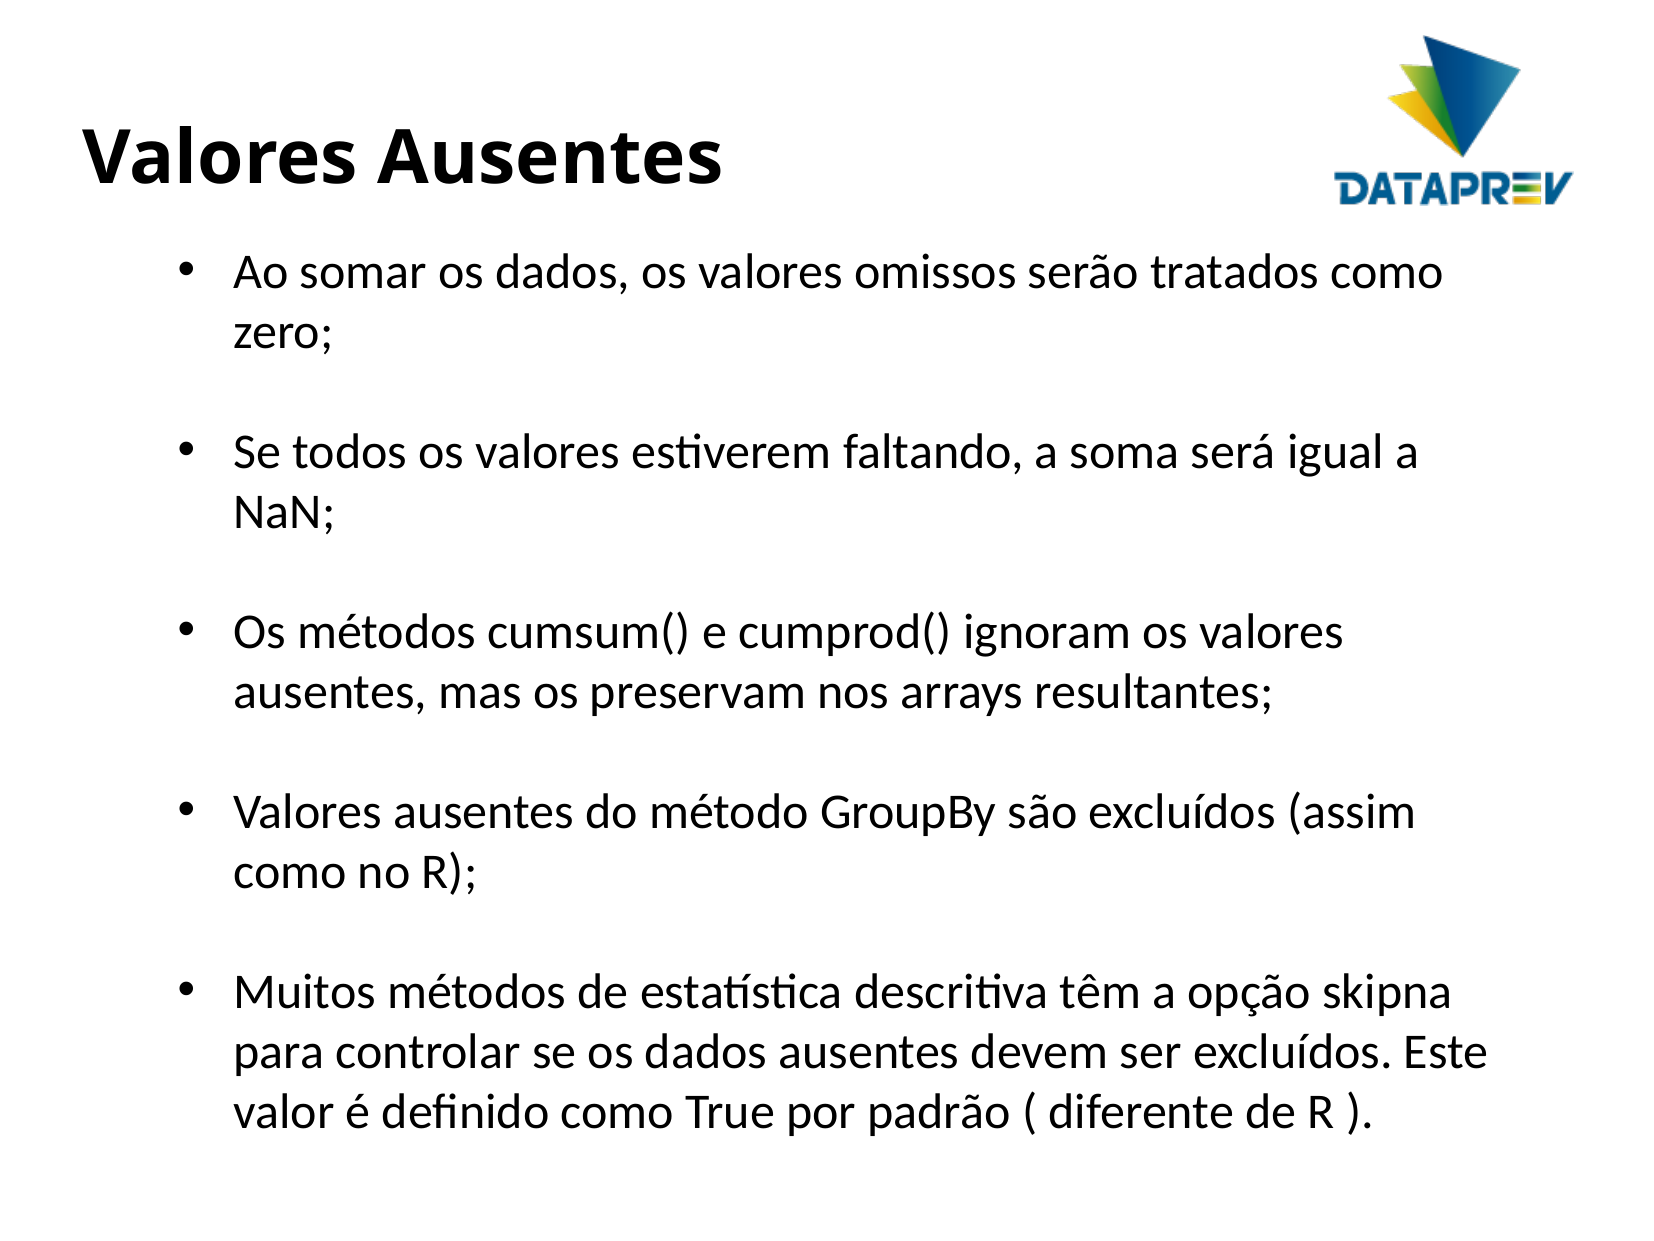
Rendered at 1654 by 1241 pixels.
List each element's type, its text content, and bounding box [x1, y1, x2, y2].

text_box Ao somar os dados, os valores omissos serão tratados como zero; Se todos os valores estiverem faltando, a soma será igual a NaN; Os métodos cumsum() e cumprod() ignoram os valores ausentes, mas os preservam nos arrays resultantes; Valores ausentes do método GroupBy são excluídos (assim como no R); Muitos métodos de estatística descritiva têm a opção skipna para controlar se os dados ausentes devem ser excluídos. Este valor é definido como True por padrão ( diferente de R ). [162, 231, 1524, 886]
title Valores Ausentes [82, 96, 1252, 213]
picture [1334, 35, 1574, 206]
